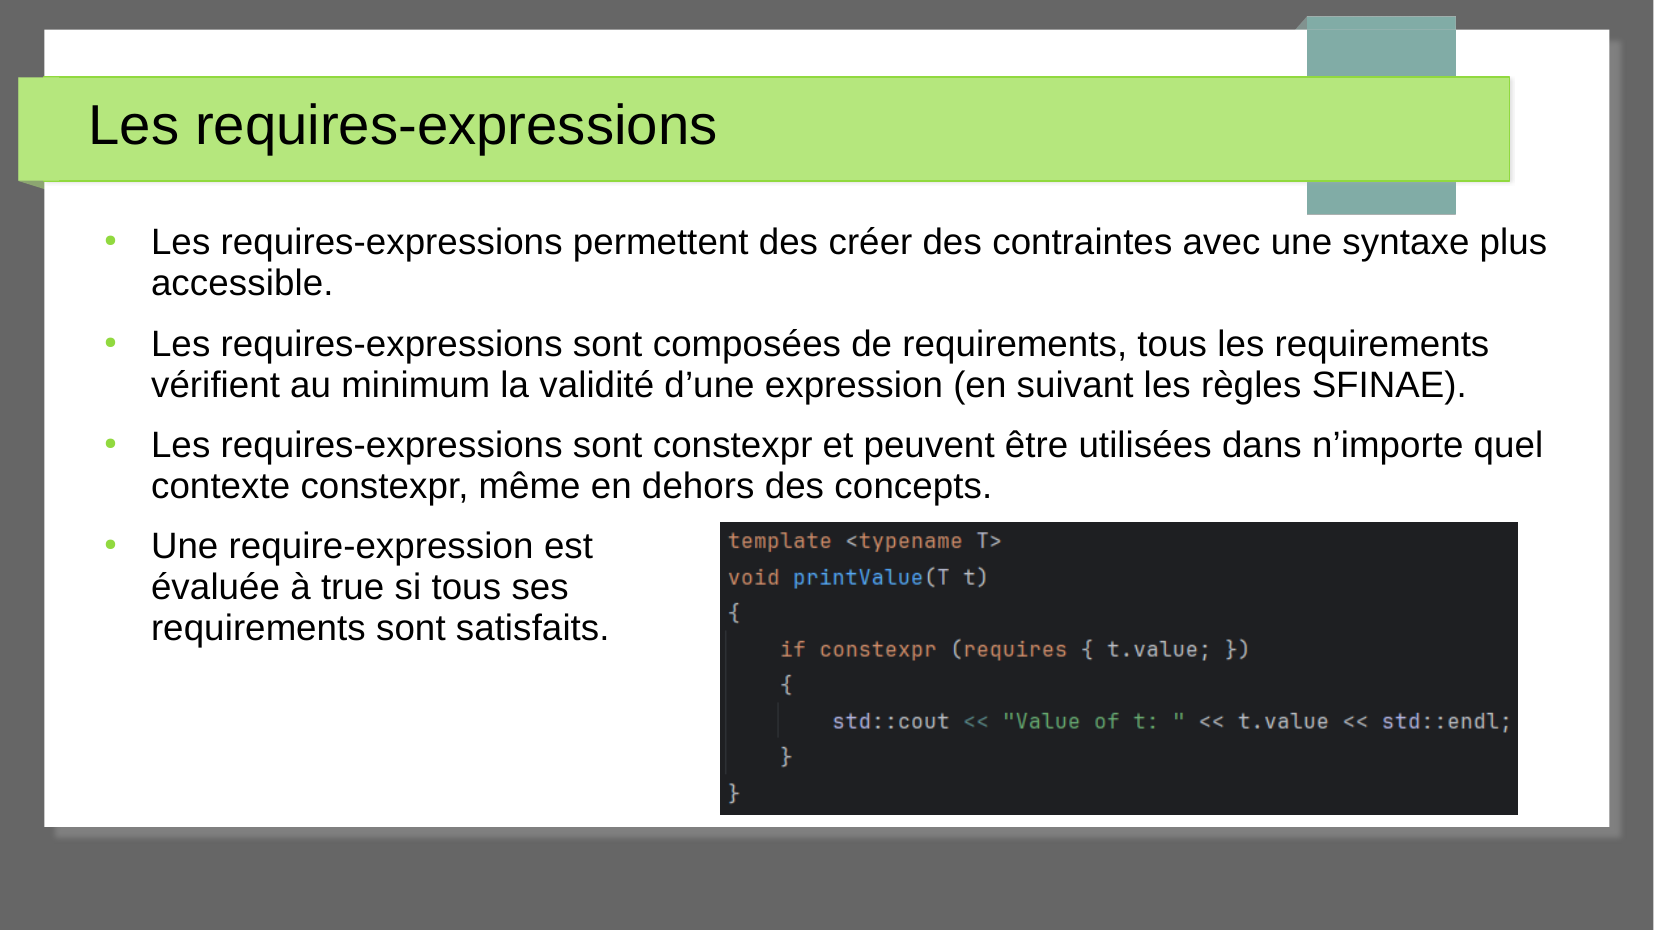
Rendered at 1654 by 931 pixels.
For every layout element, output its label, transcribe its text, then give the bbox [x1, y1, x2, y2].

picture [720, 522, 1518, 815]
list Les requires-expressions permettent des créer des contraintes avec une syntaxe plus accessible. Les requires-expressions sont composées de requirements, tous les requirements vérifient au minimum la validité d’une expression (en suivant les règles SFINAE). Les requires-expressions sont constexpr et peuvent être utilisées dans n’importe quel contexte constexpr, même en dehors des concepts. Une require-expression est évaluée à true si tous ses requirements sont satisfaits. [88, 221, 1565, 650]
title Les requires-expressions [88, 73, 1506, 178]
